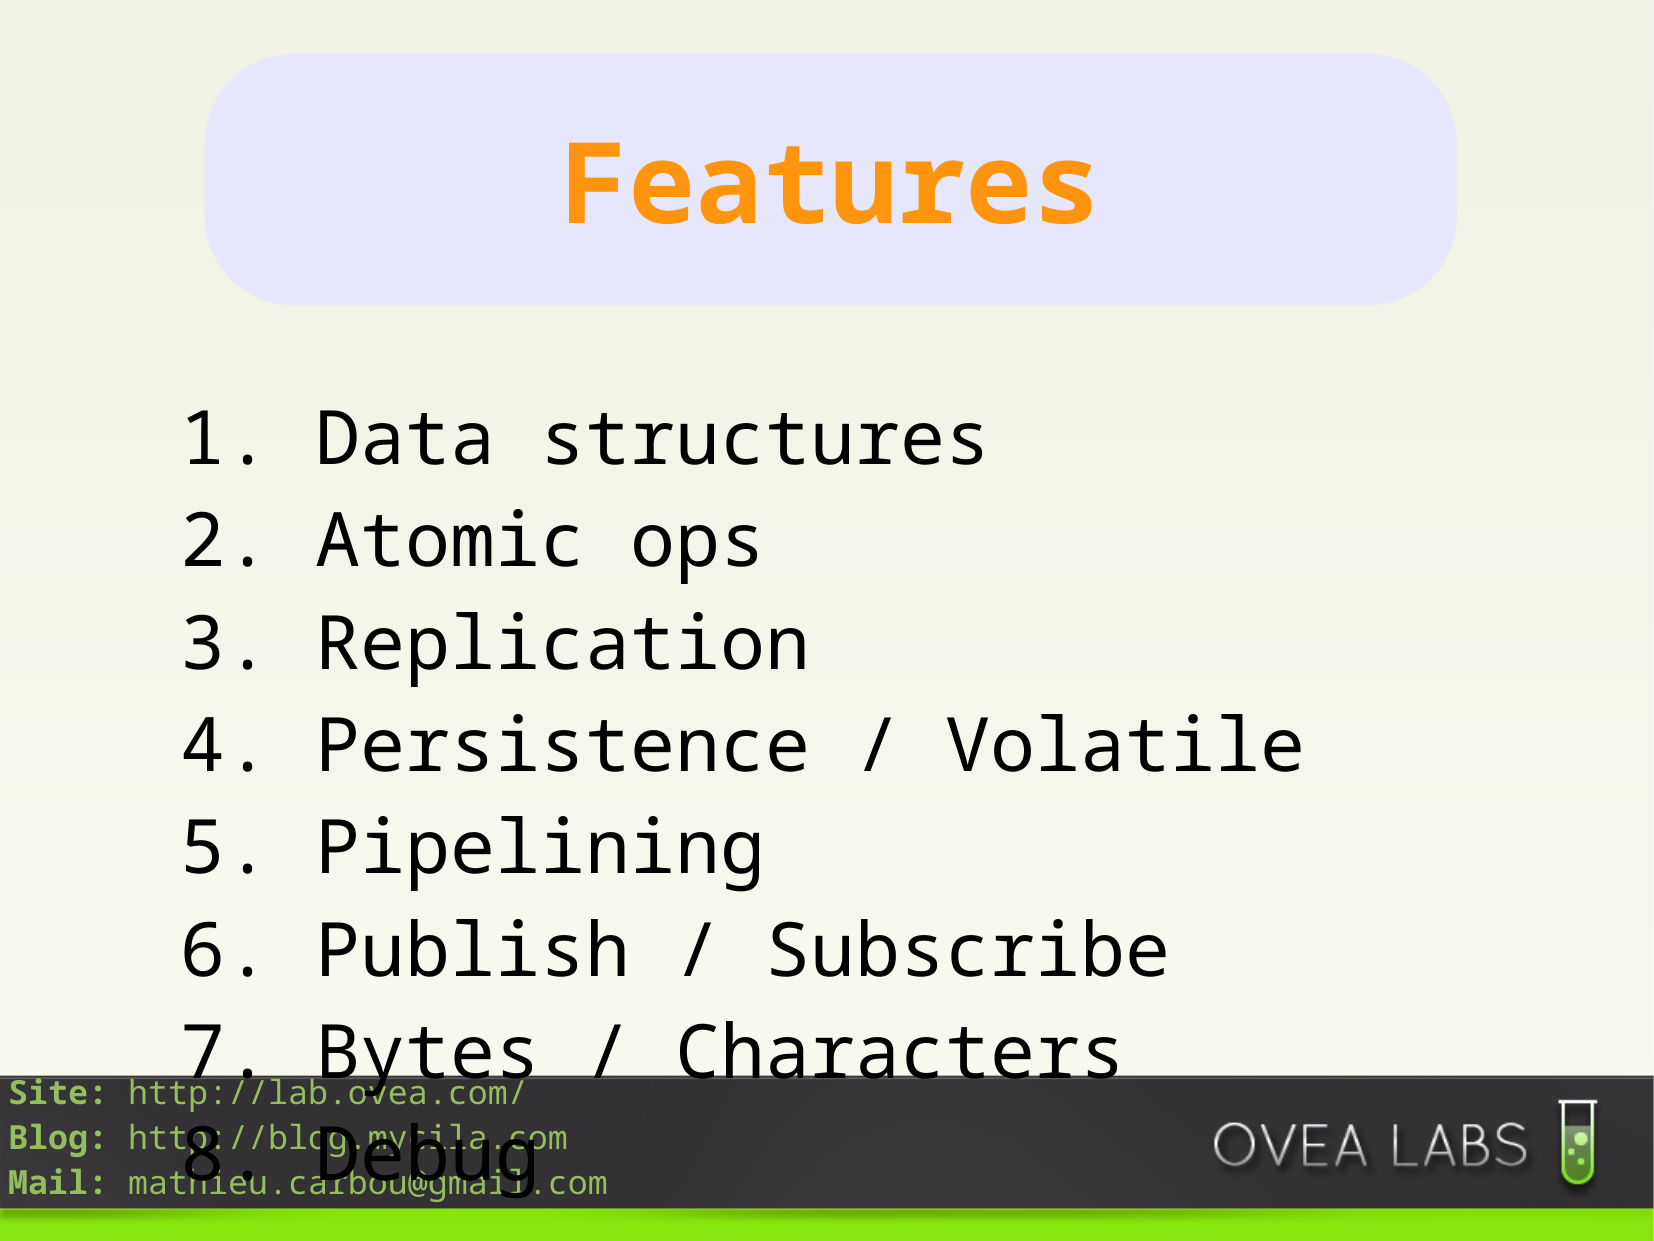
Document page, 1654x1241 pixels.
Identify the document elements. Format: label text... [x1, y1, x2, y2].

text_box Features [204, 53, 1457, 306]
picture [0, 0, 1654, 1241]
text_box Data structures Atomic ops Replication Persistence / Volatile Pipelining Publish / Subscribe Bytes / Characters Debug [165, 376, 1517, 995]
